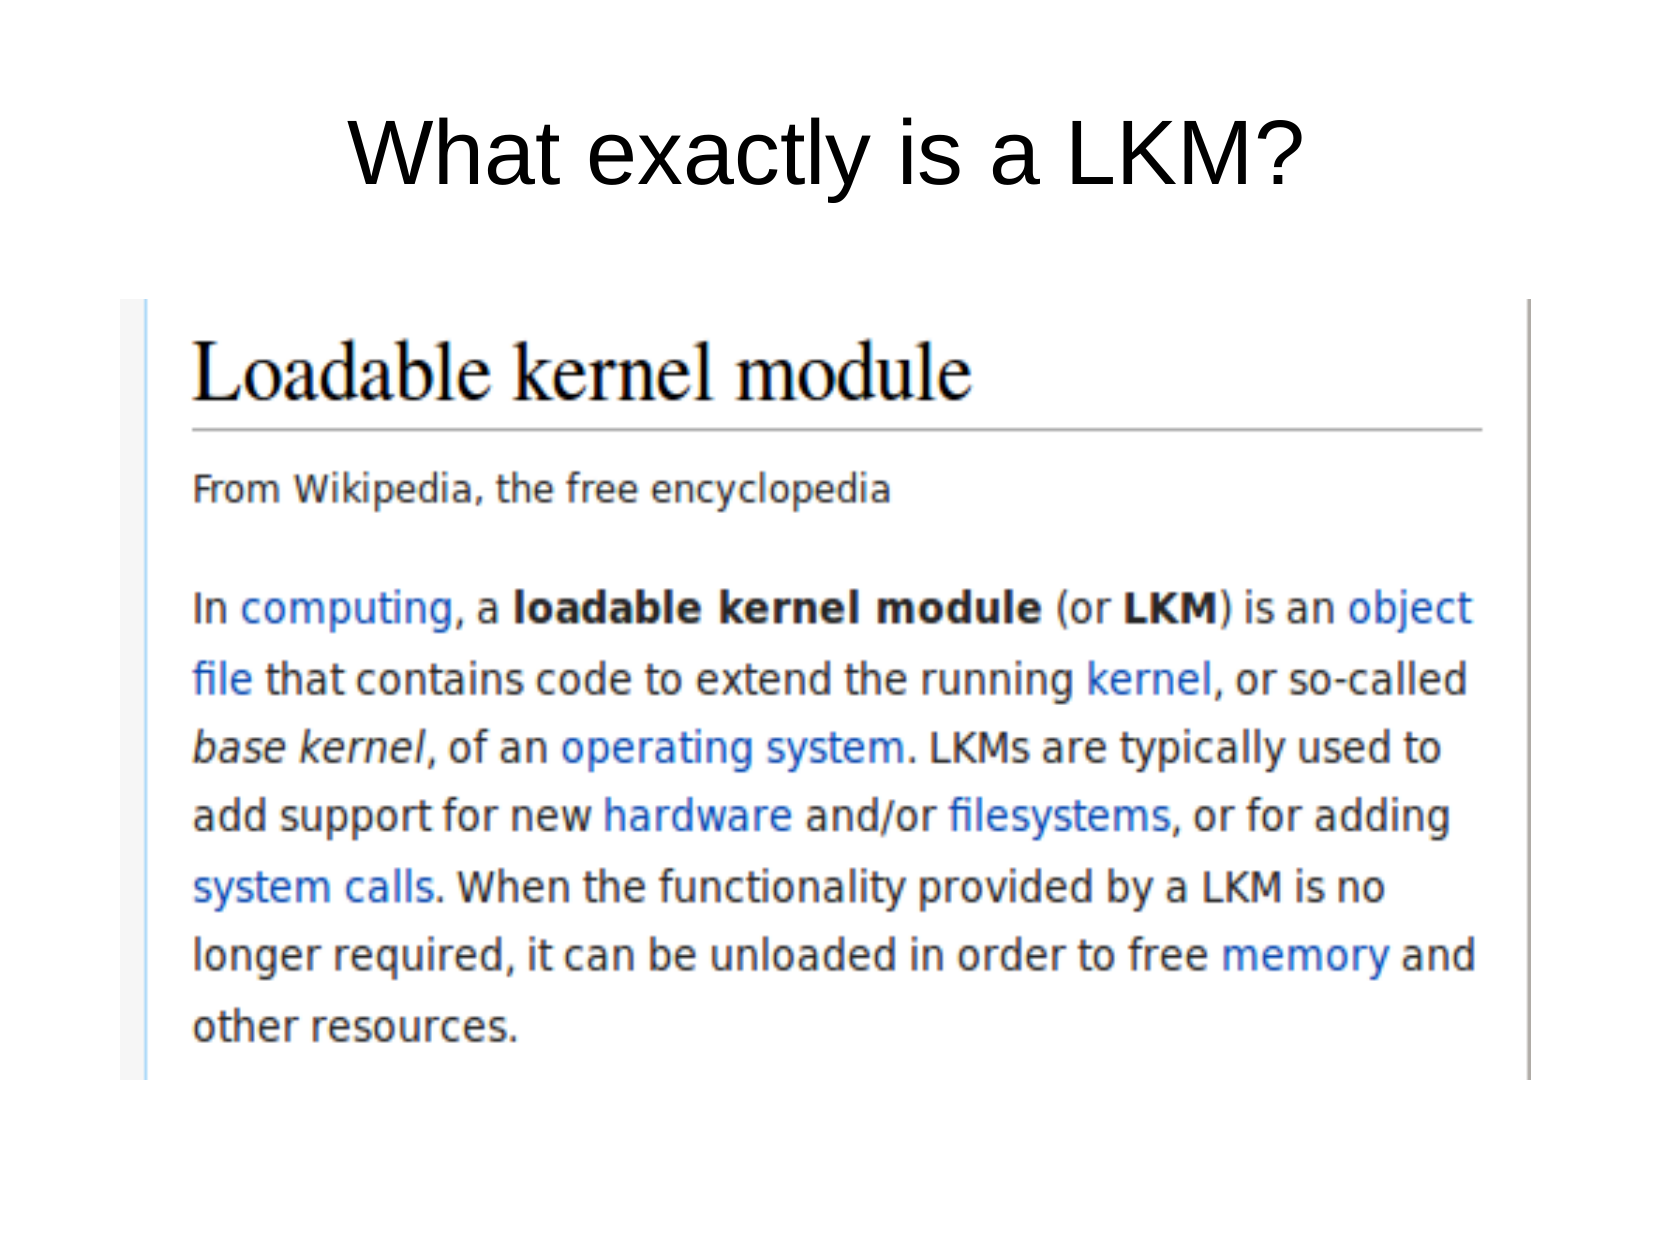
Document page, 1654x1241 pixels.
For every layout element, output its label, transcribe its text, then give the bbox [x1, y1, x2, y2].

picture [120, 299, 1531, 1081]
title What exactly is a LKM? [82, 49, 1571, 257]
